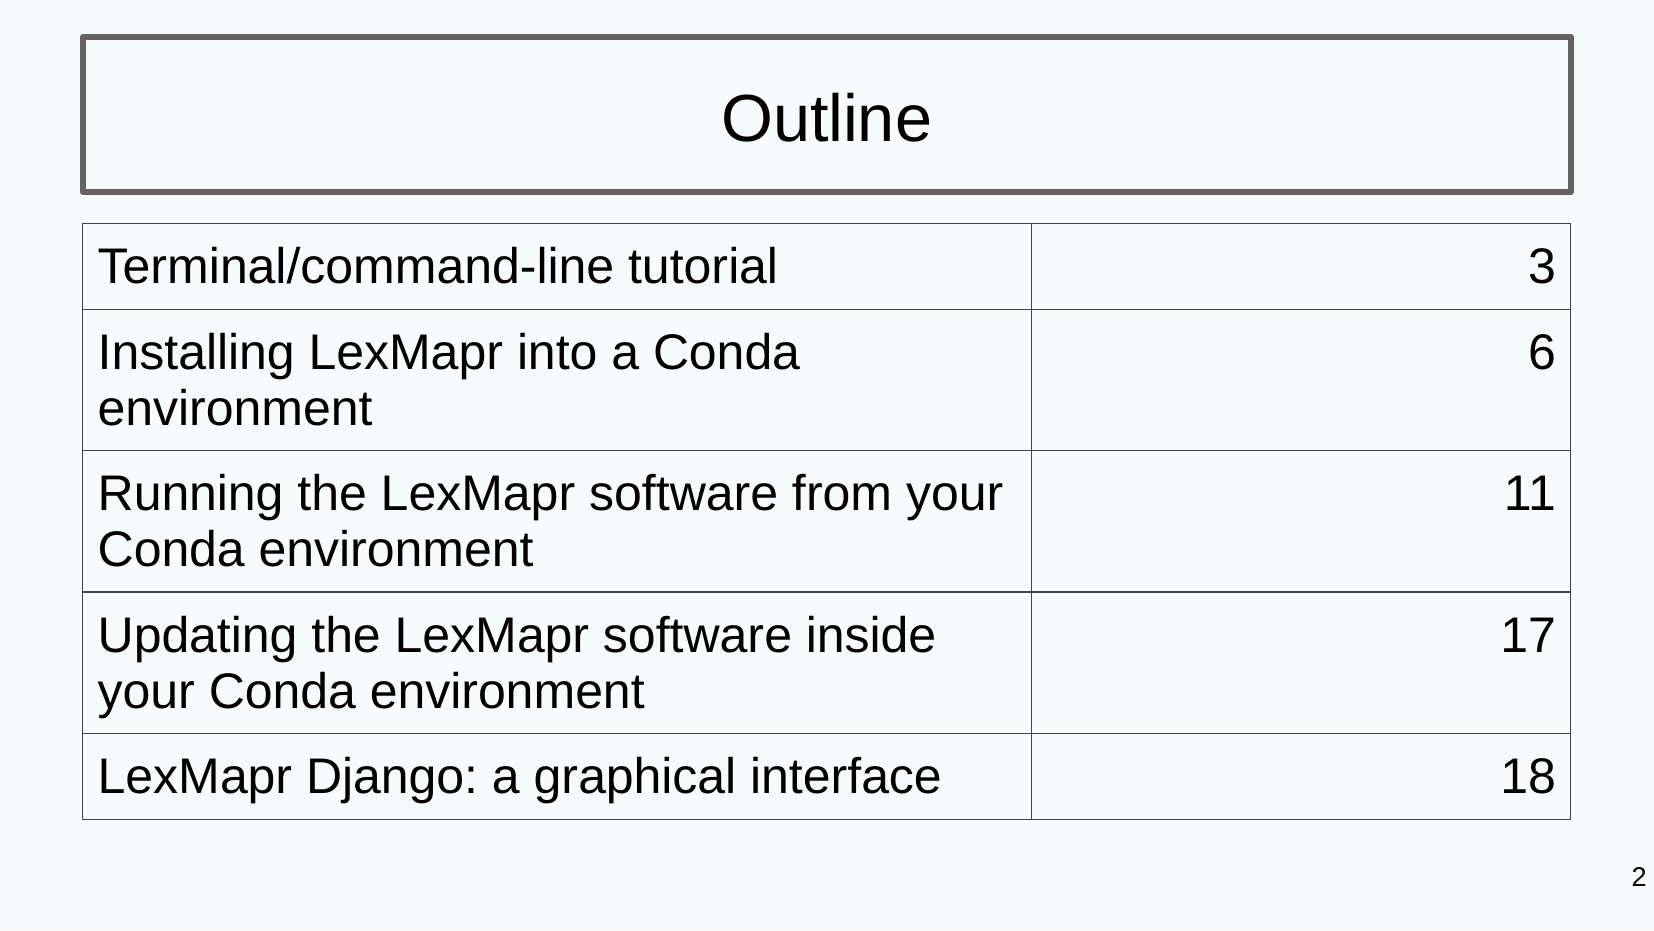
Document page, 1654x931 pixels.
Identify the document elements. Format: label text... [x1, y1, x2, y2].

table_cell 6 [1032, 310, 1570, 450]
slide_number <number> [1547, 859, 1647, 931]
table_cell Running the LexMapr software from your Conda environment [83, 451, 1031, 591]
table_cell 18 [1032, 734, 1570, 819]
table_cell LexMapr Django: a graphical interface [83, 734, 1031, 819]
table_cell 11 [1032, 451, 1570, 591]
table_cell Updating the LexMapr software inside your Conda environment [83, 593, 1031, 733]
table_cell Installing LexMapr into a Conda environment [83, 310, 1031, 450]
table_cell 17 [1032, 593, 1570, 733]
text_box Outline [82, 37, 1571, 193]
table_header 3 [1032, 224, 1570, 309]
table_header Terminal/command-line tutorial [83, 224, 1031, 309]
